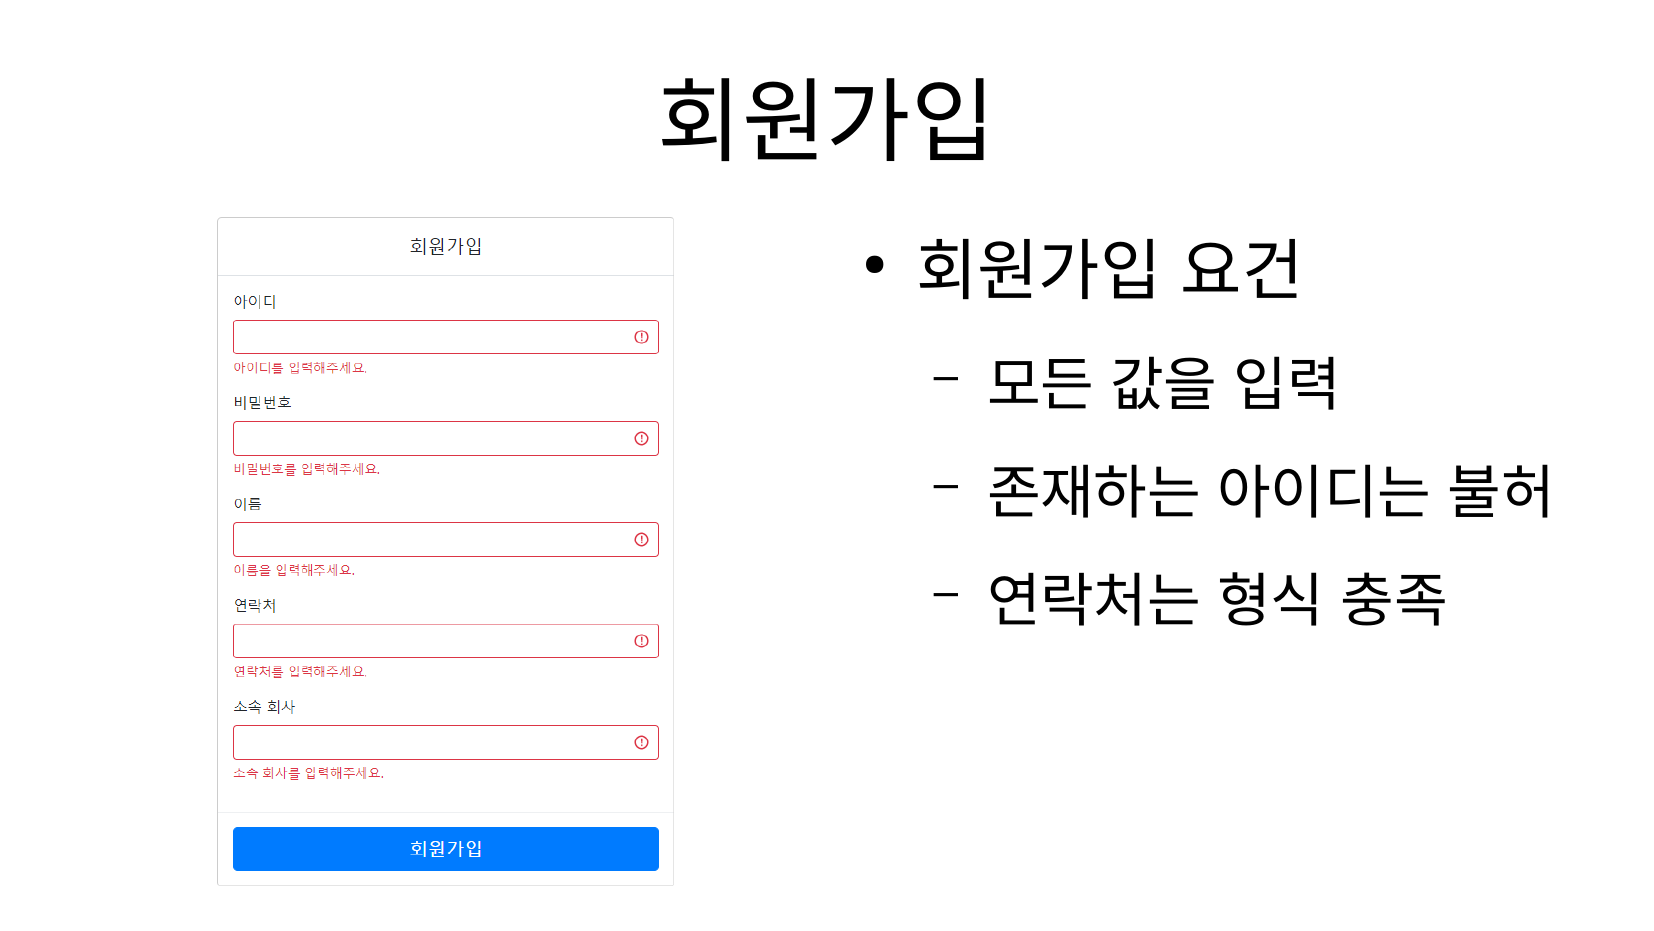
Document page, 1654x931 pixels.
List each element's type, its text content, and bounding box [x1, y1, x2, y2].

picture [217, 217, 674, 886]
list 회원가입 요건 모든 값을 입력 존재하는 아이디는 불허 연락처는 형식 충족 [845, 217, 1572, 886]
title 회원가입 [82, 37, 1571, 193]
